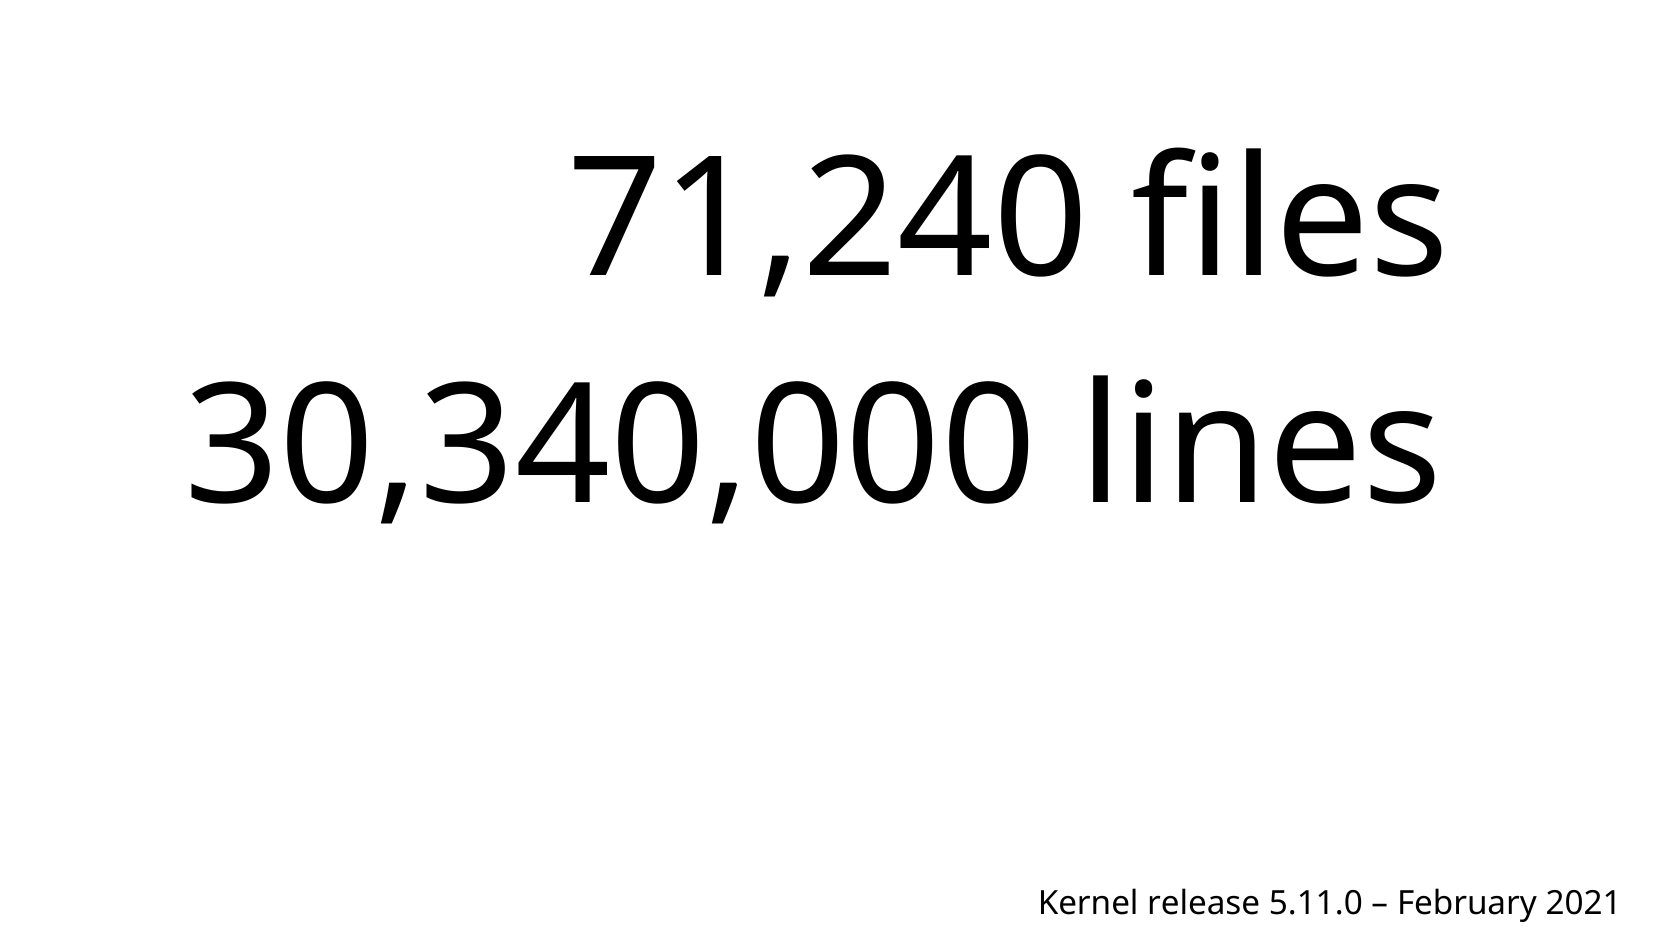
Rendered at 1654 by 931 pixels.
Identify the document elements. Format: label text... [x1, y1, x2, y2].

text_box 71,240 files 30,340,000 lines [163, 90, 1535, 506]
text_box Kernel release 5.11.0 – February 2021 [1023, 871, 1642, 931]
